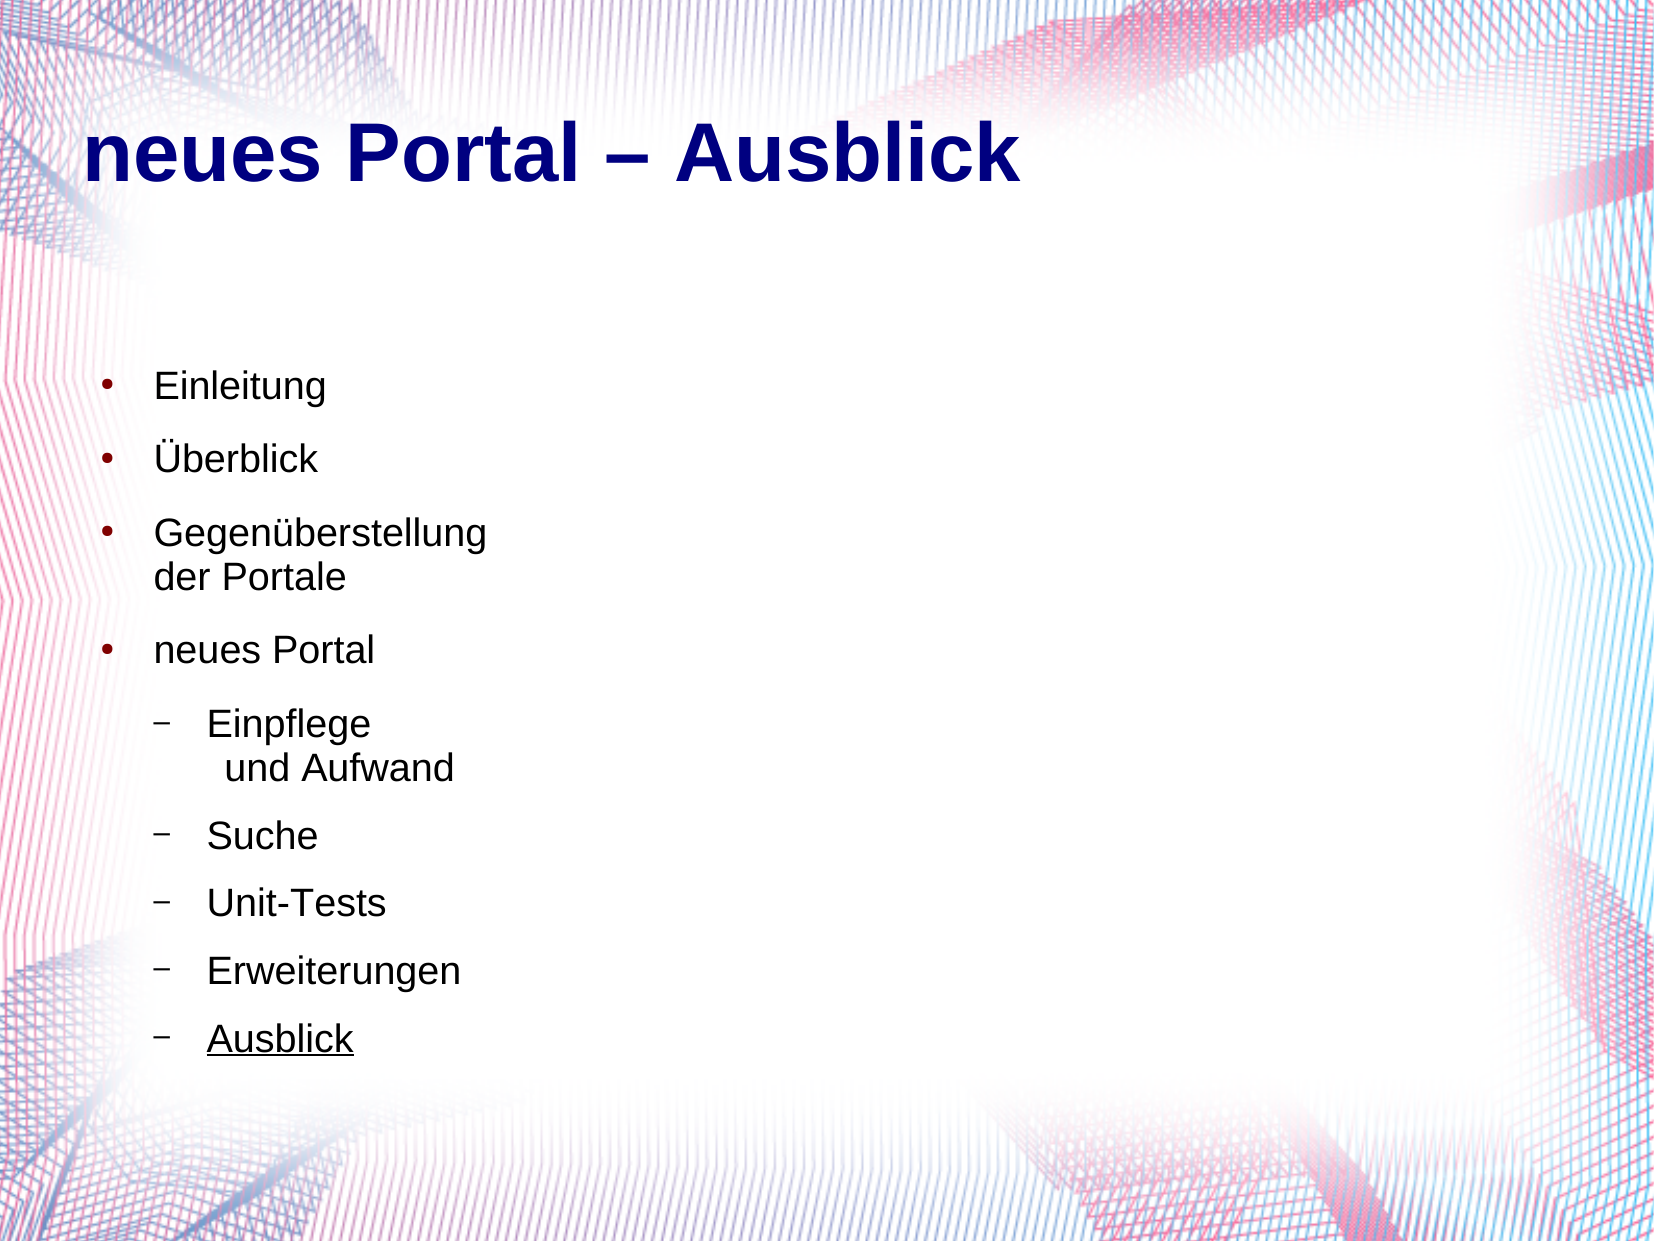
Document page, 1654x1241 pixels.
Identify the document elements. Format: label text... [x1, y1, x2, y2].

list Einleitung Überblick Gegenüberstellung der Portale neues Portal Einpflege und Aufwand Suche Unit-Tests Erweiterungen Ausblick [82, 290, 520, 1109]
title neues Portal – Ausblick [82, 49, 1571, 257]
picture [0, 0, 1654, 1241]
